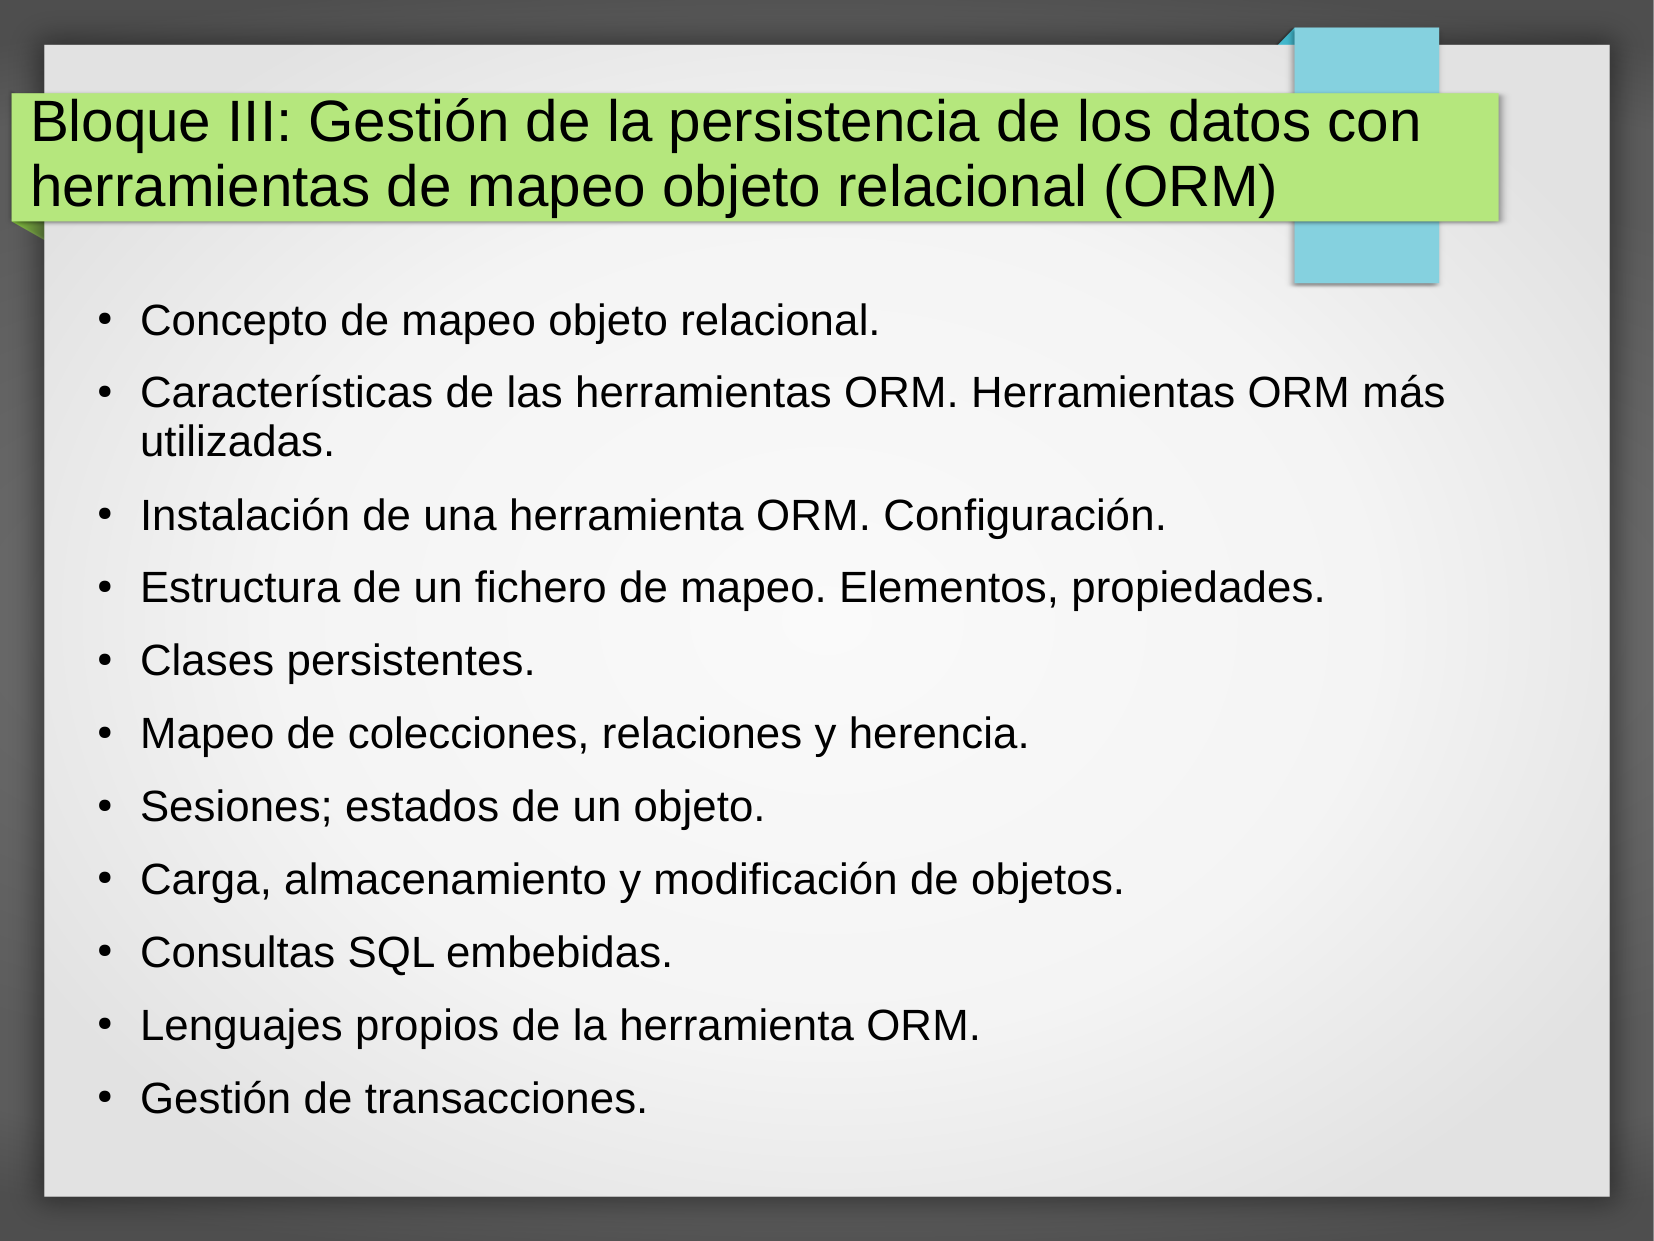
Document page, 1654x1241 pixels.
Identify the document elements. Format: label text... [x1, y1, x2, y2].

title Bloque III: Gestión de la persistencia de los datos con herramientas de mapeo objeto relacional (ORM) [30, 56, 1501, 251]
list Concepto de mapeo objeto relacional. Características de las herramientas ORM. Herramientas ORM más utilizadas. Instalación de una herramienta ORM. Configuración. Estructura de un fichero de mapeo. Elementos, propiedades. Clases persistentes. Mapeo de colecciones, relaciones y herencia. Sesiones; estados de un objeto. Carga, almacenamiento y modificación de objetos. Consultas SQL embebidas. Lenguajes propios de la herramienta ORM. Gestión de transacciones. [82, 295, 1571, 1126]
picture [0, 0, 1654, 1241]
